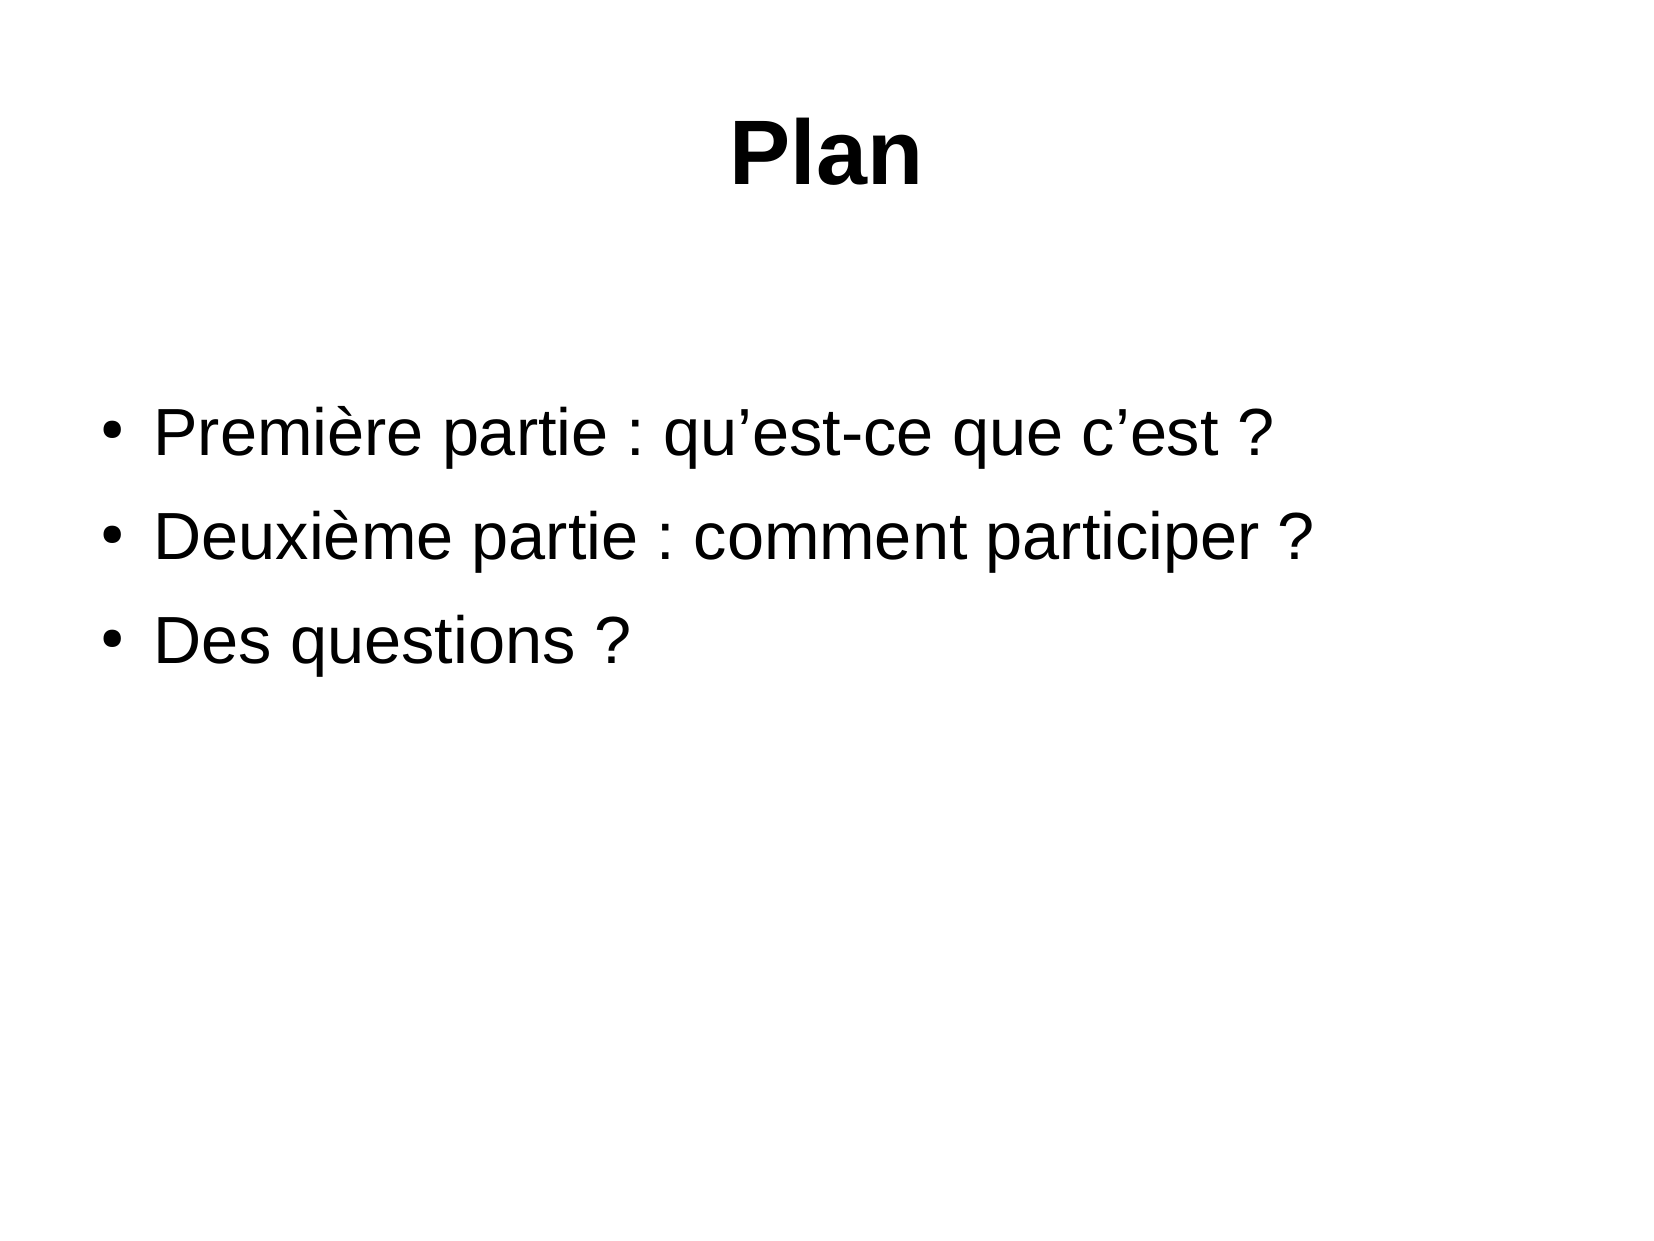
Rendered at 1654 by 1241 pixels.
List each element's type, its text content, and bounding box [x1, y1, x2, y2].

title Plan [82, 49, 1571, 257]
list Première partie : qu’est-ce que c’est ? Deuxième partie : comment participer ? Des questions ? [82, 290, 1571, 1010]
